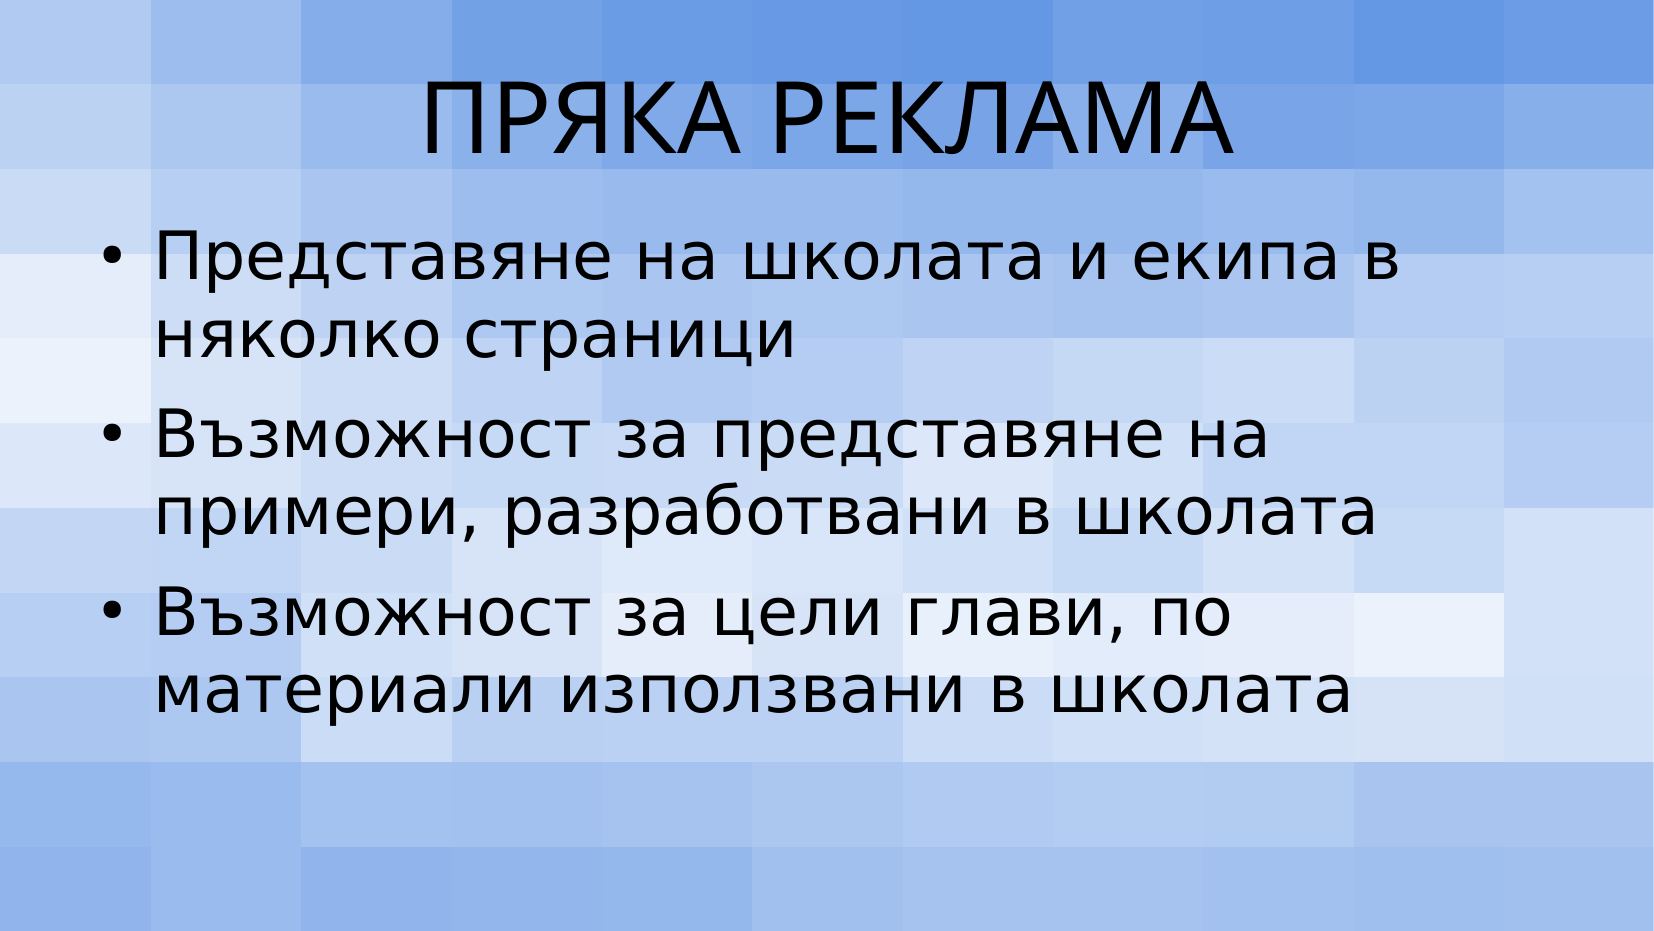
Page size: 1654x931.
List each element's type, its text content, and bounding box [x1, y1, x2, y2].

title ПРЯКА РЕКЛАМА [82, 37, 1571, 193]
list Представяне на школата и екипа в няколко страници Възможност за представяне на примери, разработвани в школата Възможност за цели глави, по материали използвани в школата [82, 217, 1571, 931]
picture [0, 0, 1654, 931]
